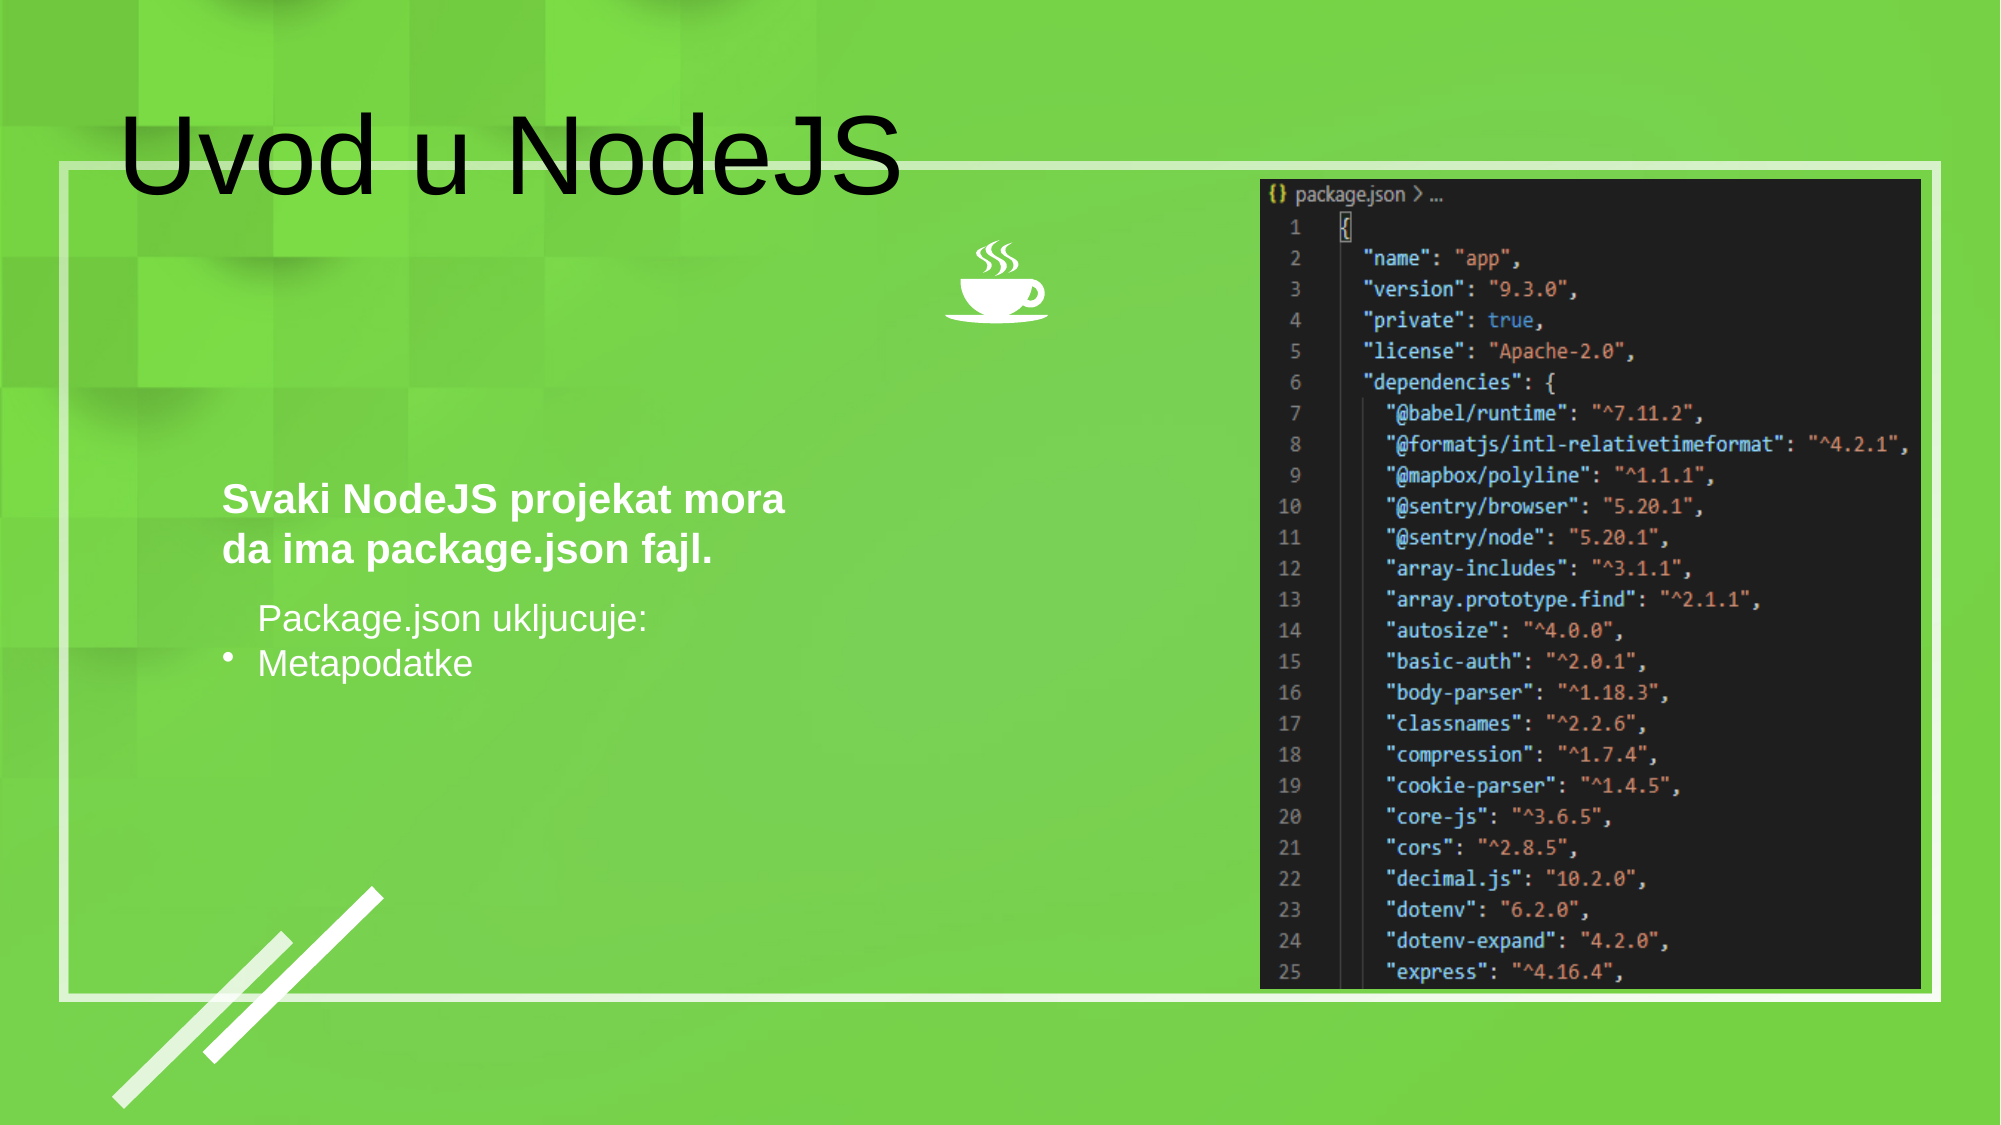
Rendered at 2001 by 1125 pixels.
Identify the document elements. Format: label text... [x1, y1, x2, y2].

text_box [976, 239, 1007, 277]
text_box Package.json ukljucuje: Metapodatke [207, 586, 1260, 782]
text_box Uvod u NodeJS [102, 74, 1118, 225]
text_box Svaki NodeJS projekat mora da ima package.json fajl. [207, 464, 1260, 580]
text_box [1000, 242, 1019, 273]
text_box [59, 161, 1941, 1109]
text_box [944, 278, 1049, 324]
picture [0, 0, 2001, 1125]
